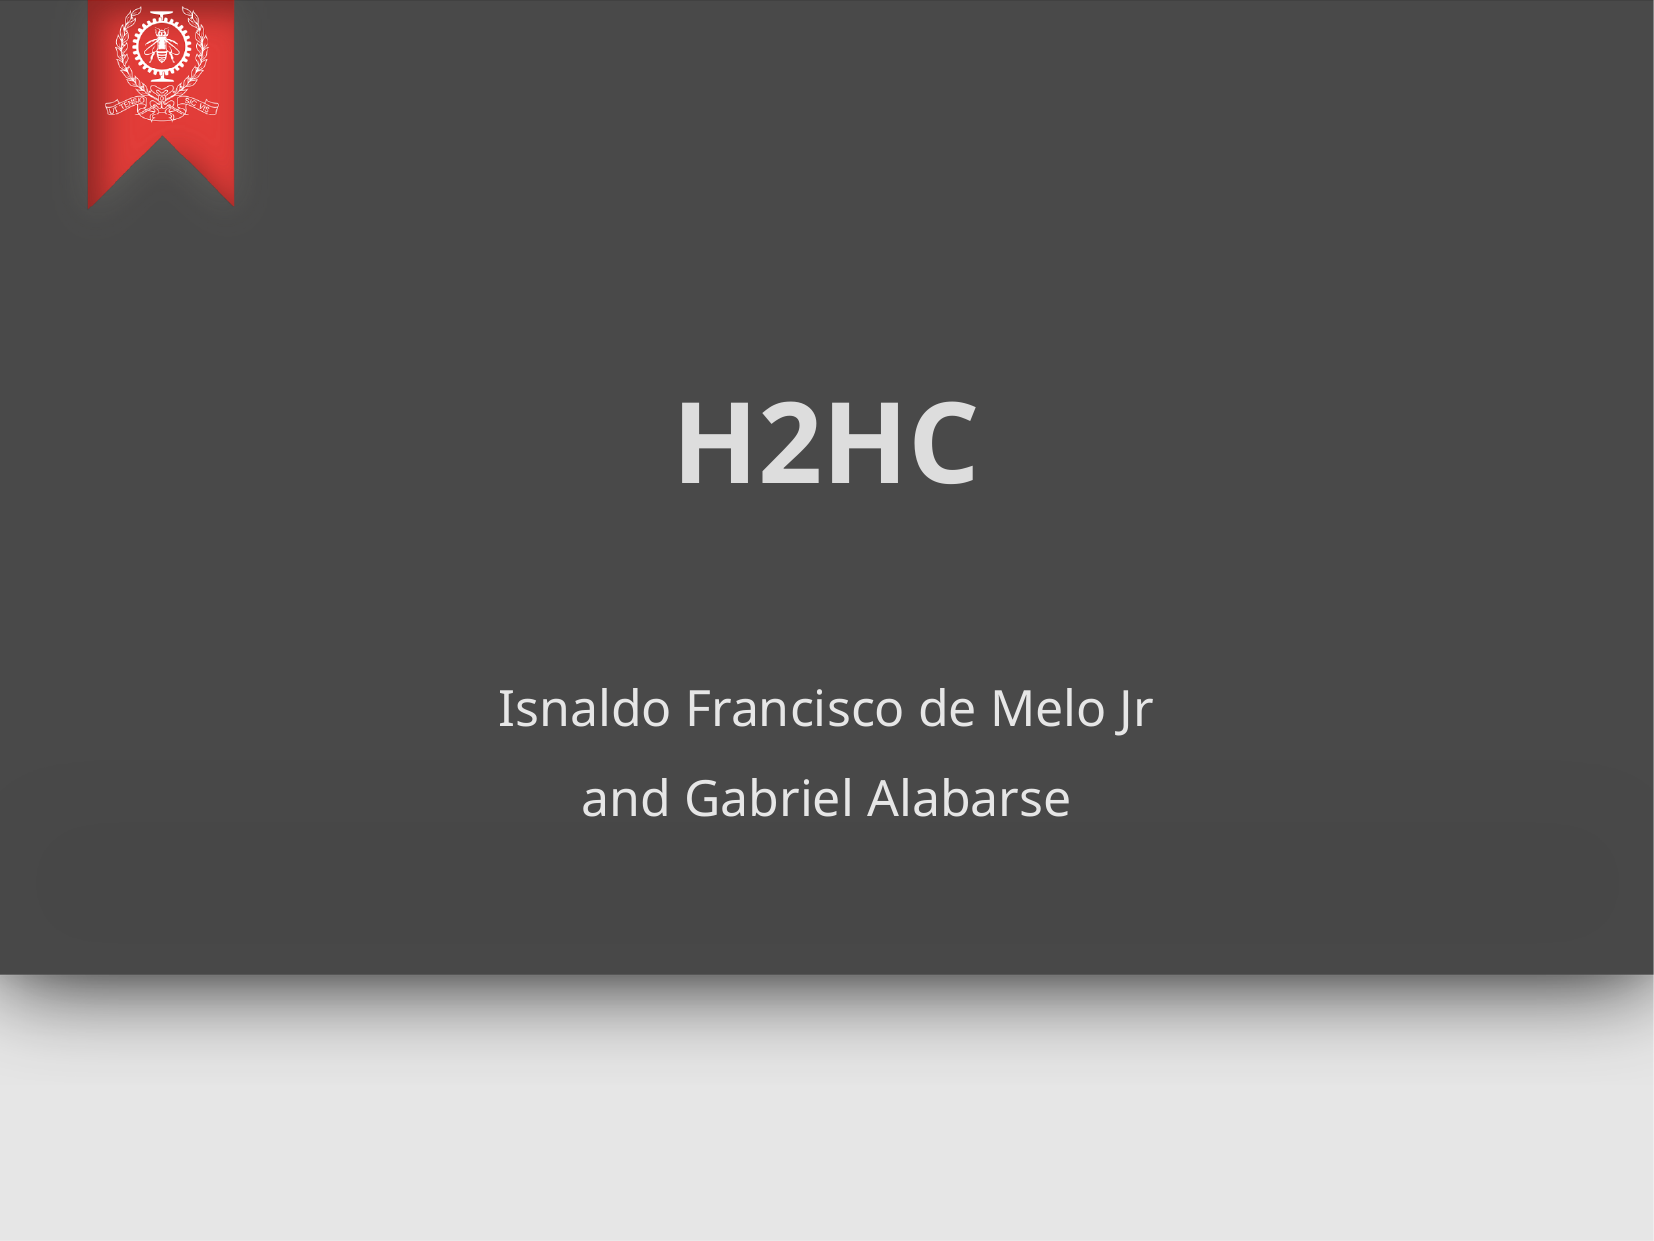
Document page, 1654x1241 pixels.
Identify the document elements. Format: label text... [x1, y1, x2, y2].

picture [0, 0, 1654, 1241]
text_box H2HC [82, 240, 1571, 549]
text_box Isnaldo Francisco de Melo Jr and Gabriel Alabarse [82, 549, 1571, 974]
